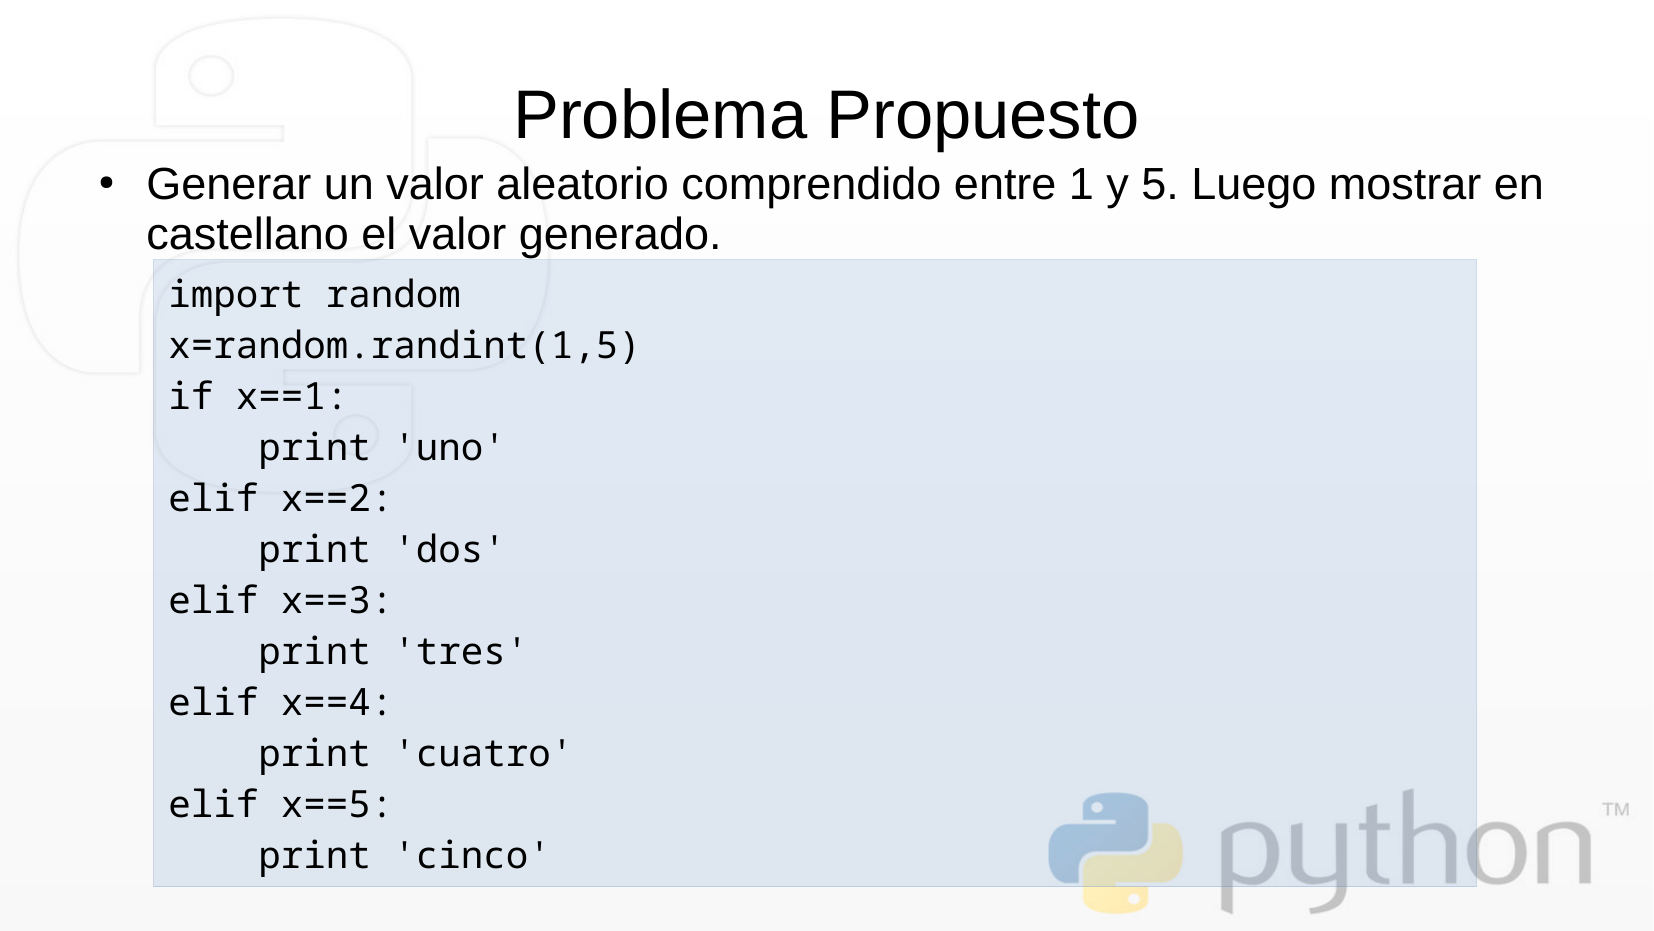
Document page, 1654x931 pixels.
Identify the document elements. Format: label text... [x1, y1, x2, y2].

text_box import random x=random.randint(1,5) if x==1: print 'uno' elif x==2: print 'dos' elif x==3: print 'tres' elif x==4: print 'cuatro' elif x==5: print 'cinco' [153, 259, 1477, 878]
picture [0, 0, 1654, 931]
title Problema Propuesto [82, 37, 1571, 158]
list Generar un valor aleatorio comprendido entre 1 y 5. Luego mostrar en castellano el valor generado. [82, 158, 1571, 260]
